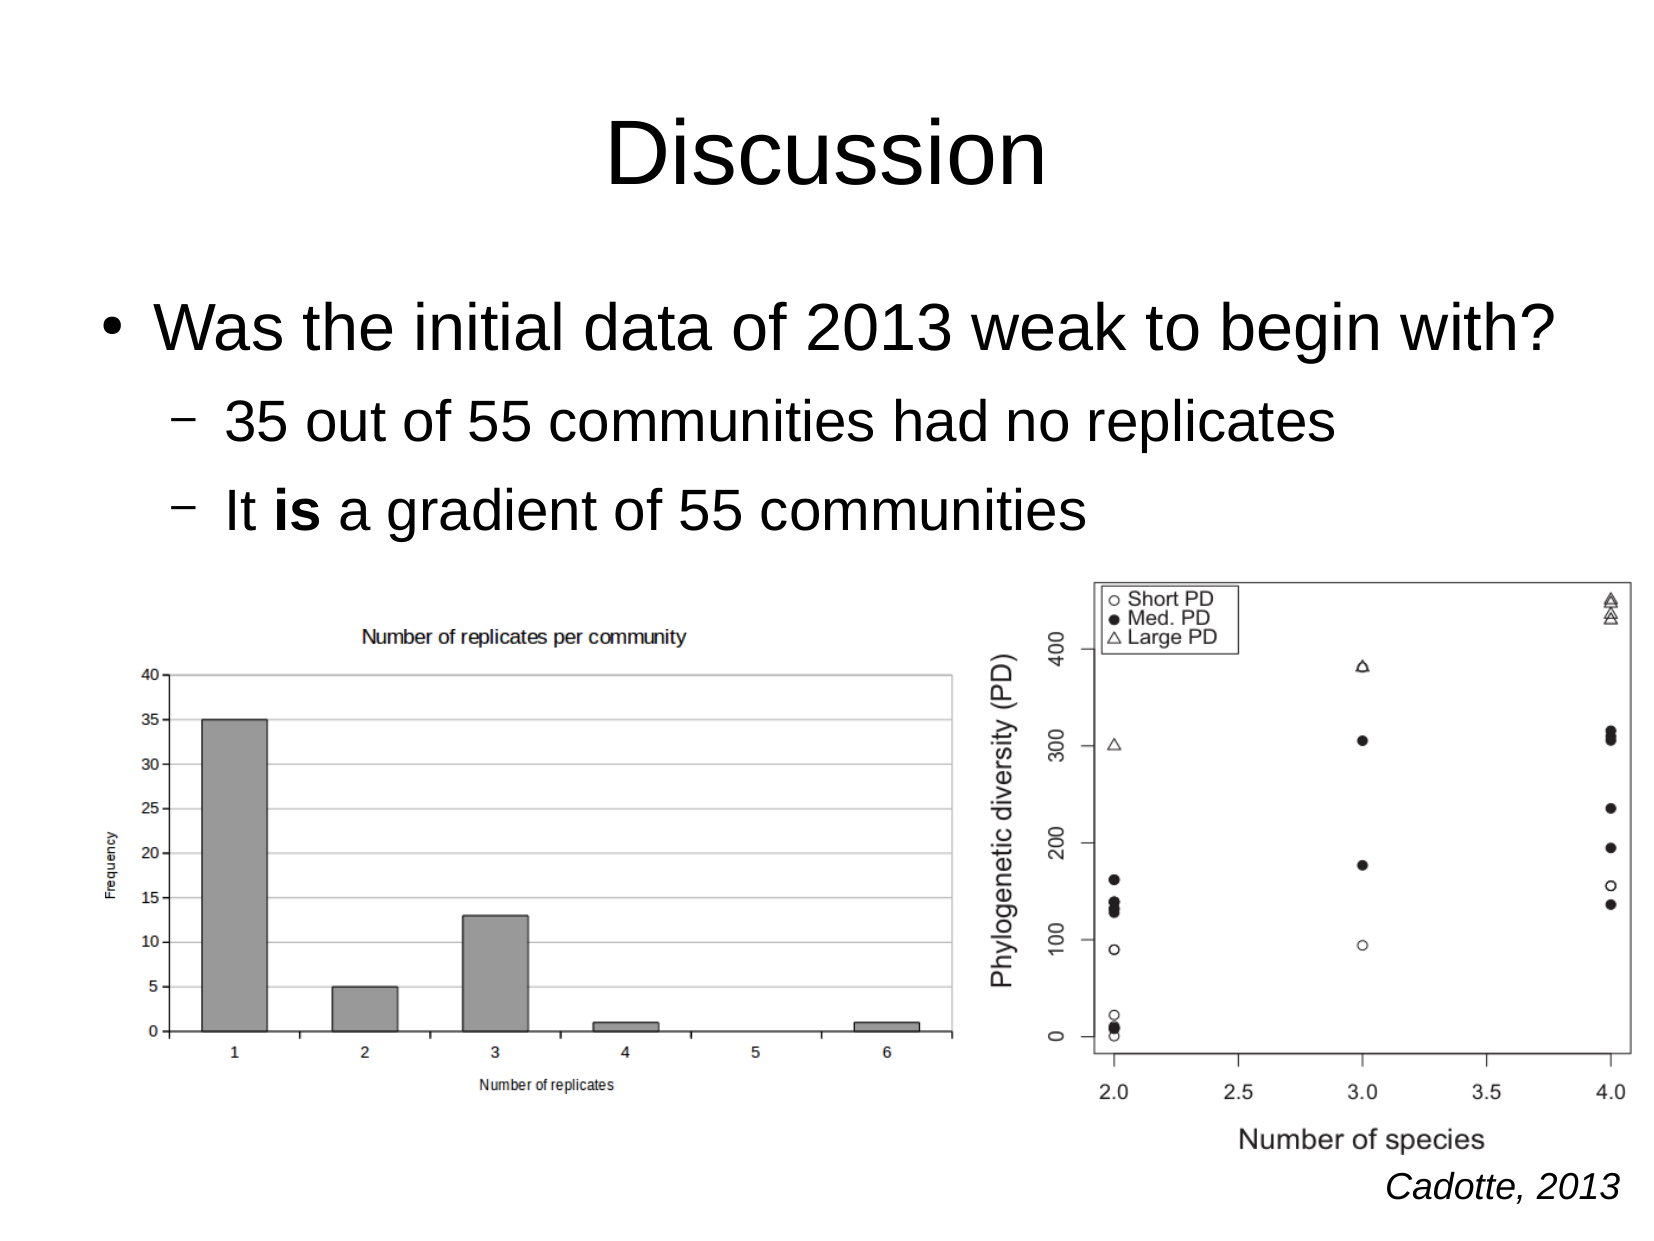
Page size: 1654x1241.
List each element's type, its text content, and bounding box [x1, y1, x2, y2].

list Was the initial data of 2013 weak to begin with? 35 out of 55 communities had no replicates It is a gradient of 55 communities [82, 290, 1571, 1010]
picture [990, 581, 1632, 1156]
title Discussion [82, 49, 1571, 257]
picture [105, 629, 954, 1094]
text_box Cadotte, 2013 [1370, 1158, 1636, 1215]
